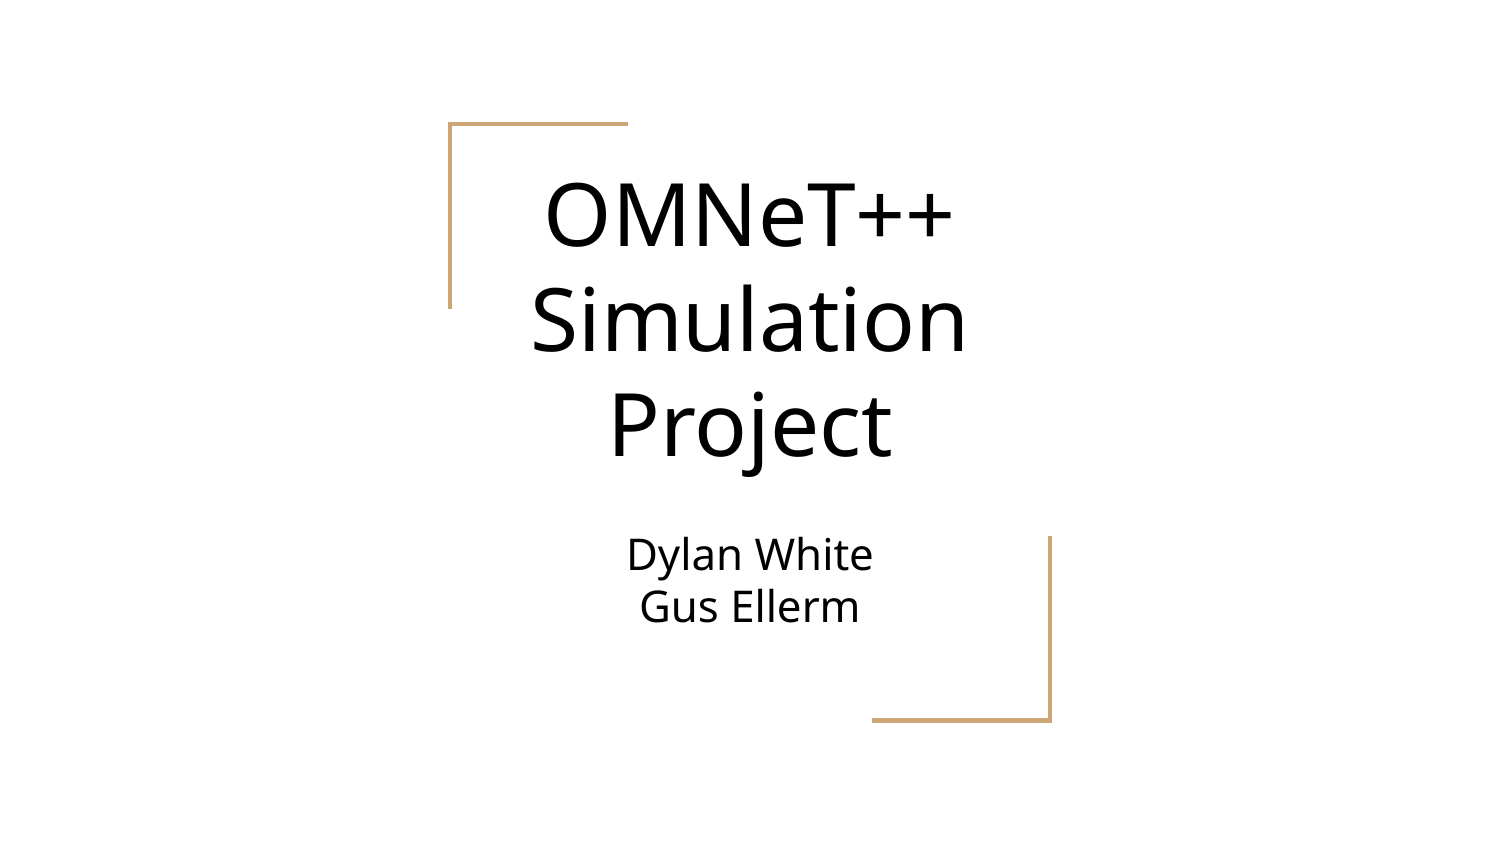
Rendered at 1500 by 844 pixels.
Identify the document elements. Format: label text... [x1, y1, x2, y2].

title OMNeT++ Simulation Project [499, 236, 1001, 490]
subtitle Dylan White Gus Ellerm [499, 511, 1001, 627]
